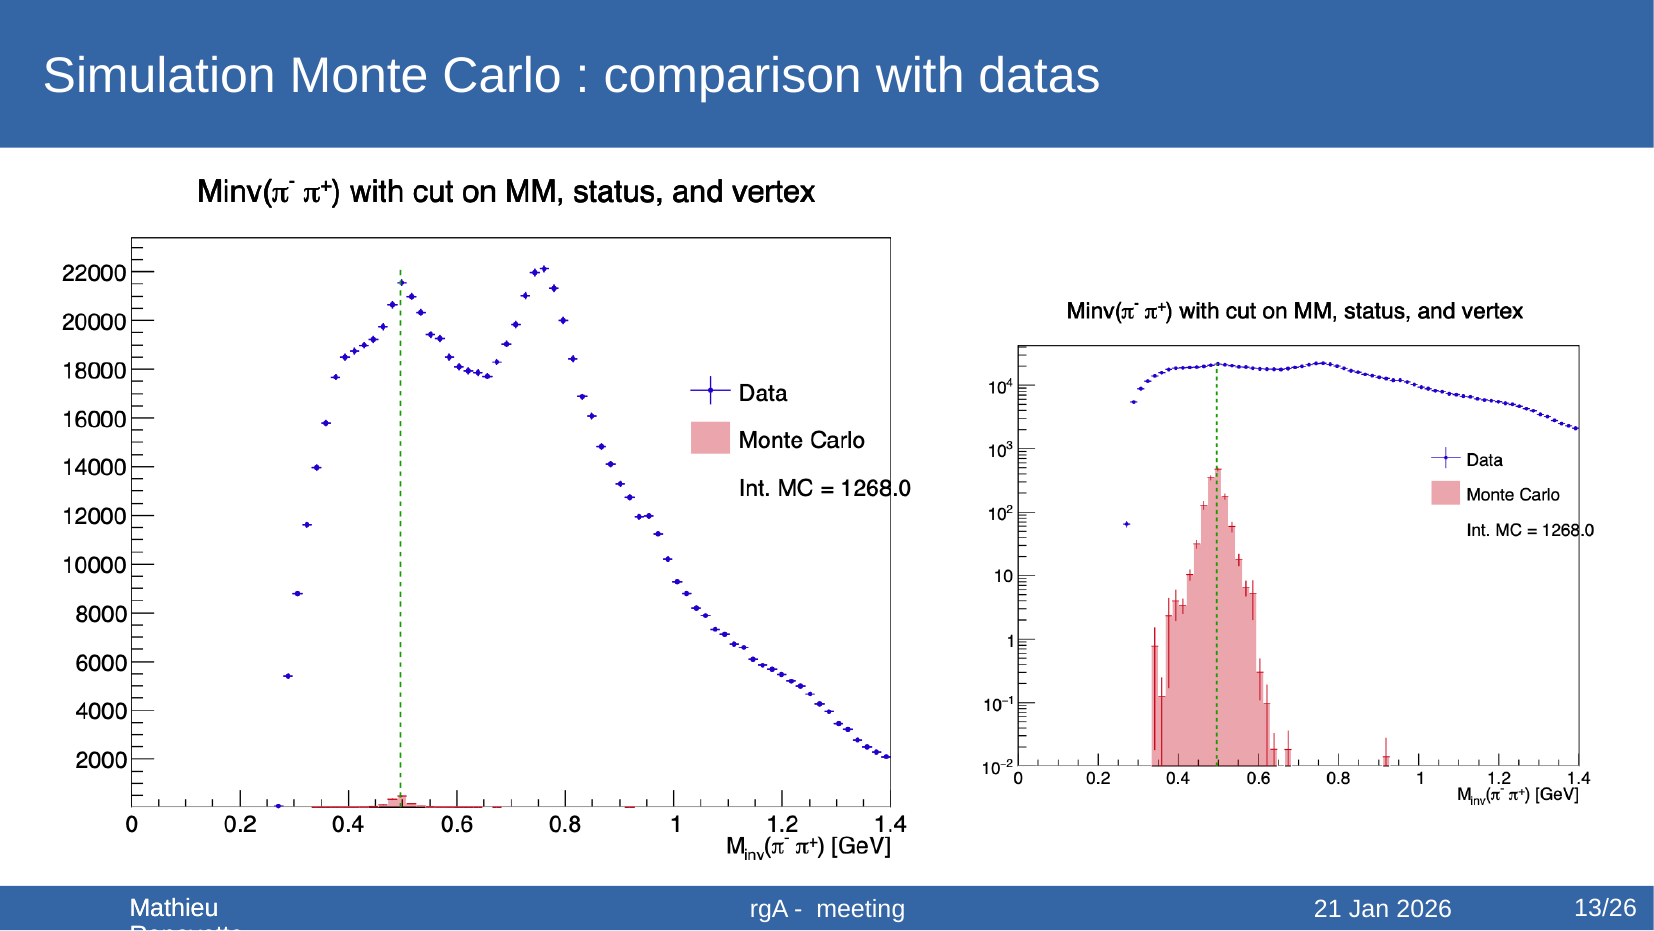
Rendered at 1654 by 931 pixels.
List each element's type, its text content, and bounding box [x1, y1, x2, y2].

picture [53, 173, 922, 869]
text_box [226, 885, 1654, 931]
text_box [0, 0, 1654, 148]
text_box Mathieu Ronayette [114, 885, 355, 929]
picture [983, 296, 1625, 810]
text_box 21 Jan 2026 [1299, 887, 1536, 931]
text_box [0, 885, 131, 931]
text_box rgA - meeting [734, 887, 953, 931]
text_box Simulation Monte Carlo : comparison with datas [27, 40, 1347, 114]
text_box 13/26 [1559, 885, 1654, 930]
